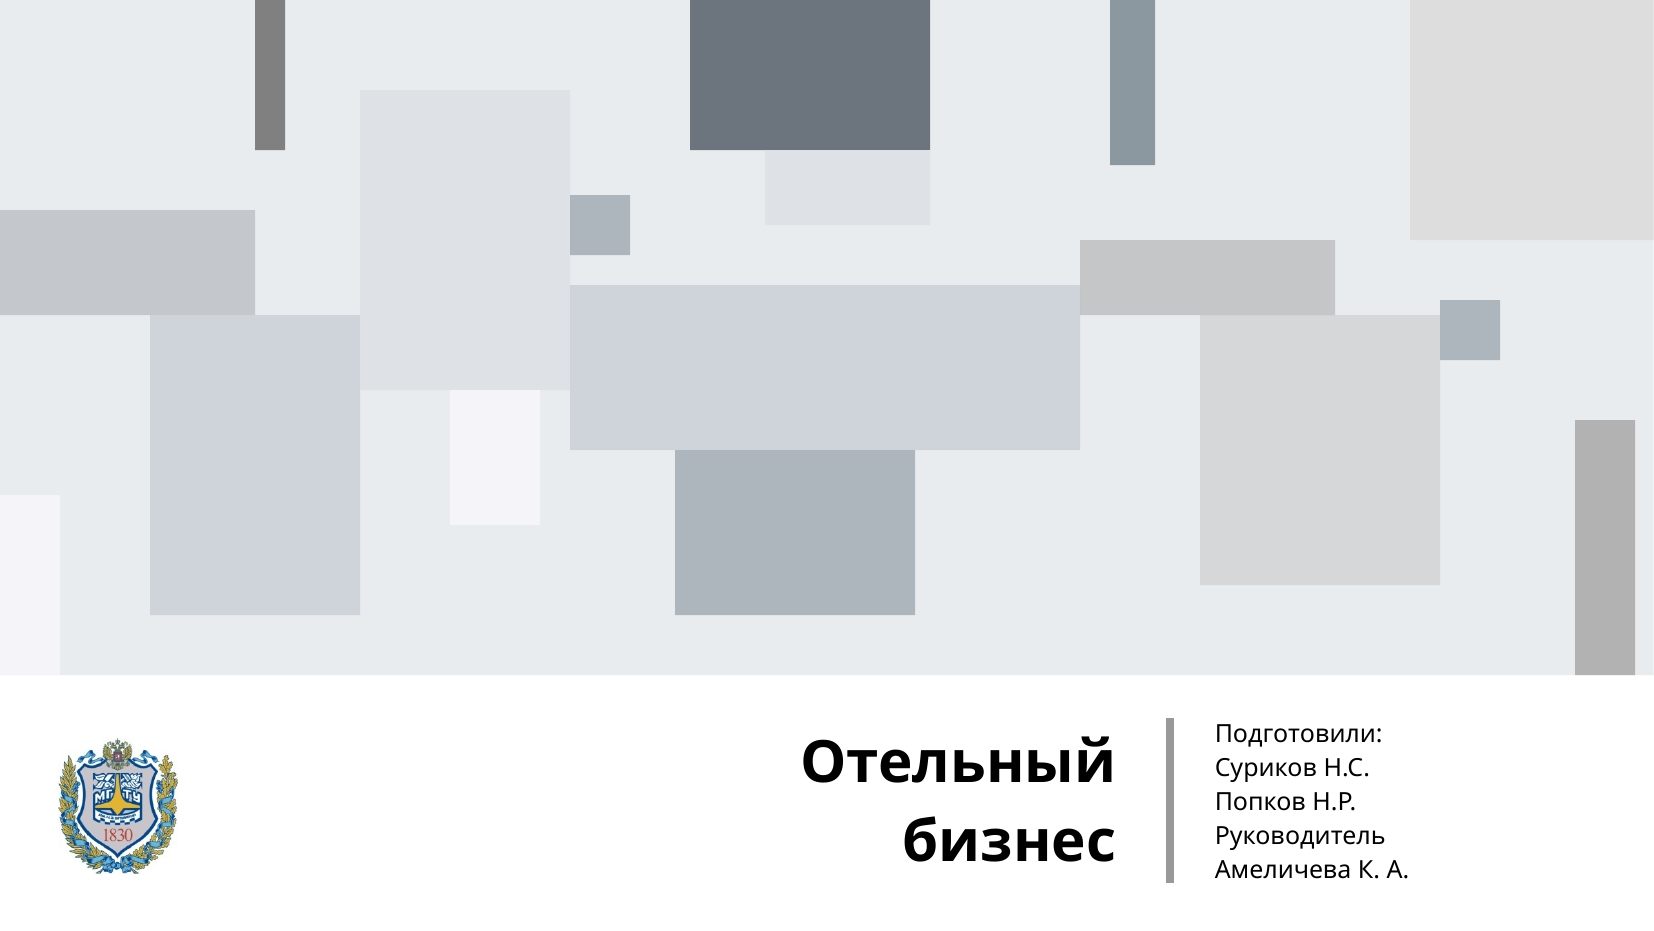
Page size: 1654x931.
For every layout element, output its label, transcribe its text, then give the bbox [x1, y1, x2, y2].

picture [58, 738, 178, 874]
text_box Отельный бизнес [675, 712, 1131, 886]
text_box Подготовили: Суриков Н.С. Попков Н.Р. Руководитель Амеличева К. А. [1200, 708, 1591, 894]
